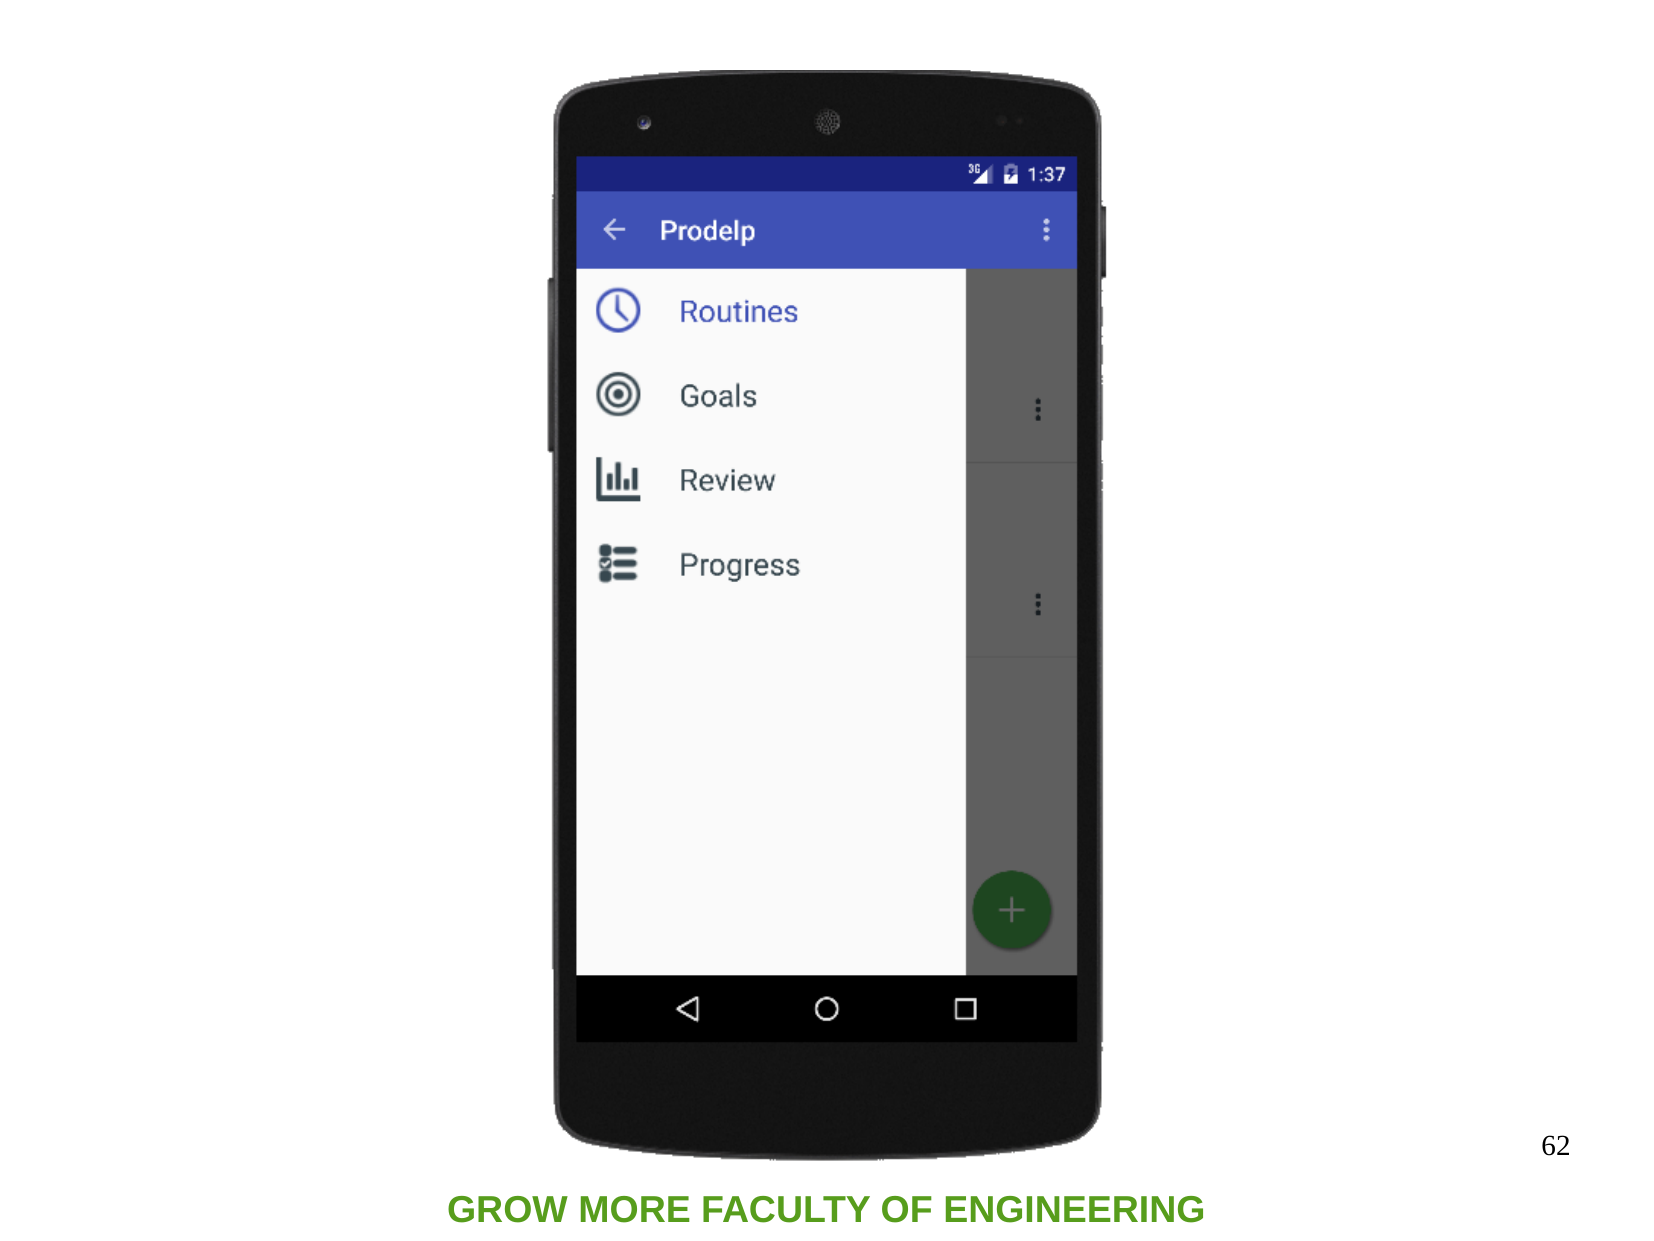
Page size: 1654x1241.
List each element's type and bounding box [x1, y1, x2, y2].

picture [531, 70, 1123, 1170]
